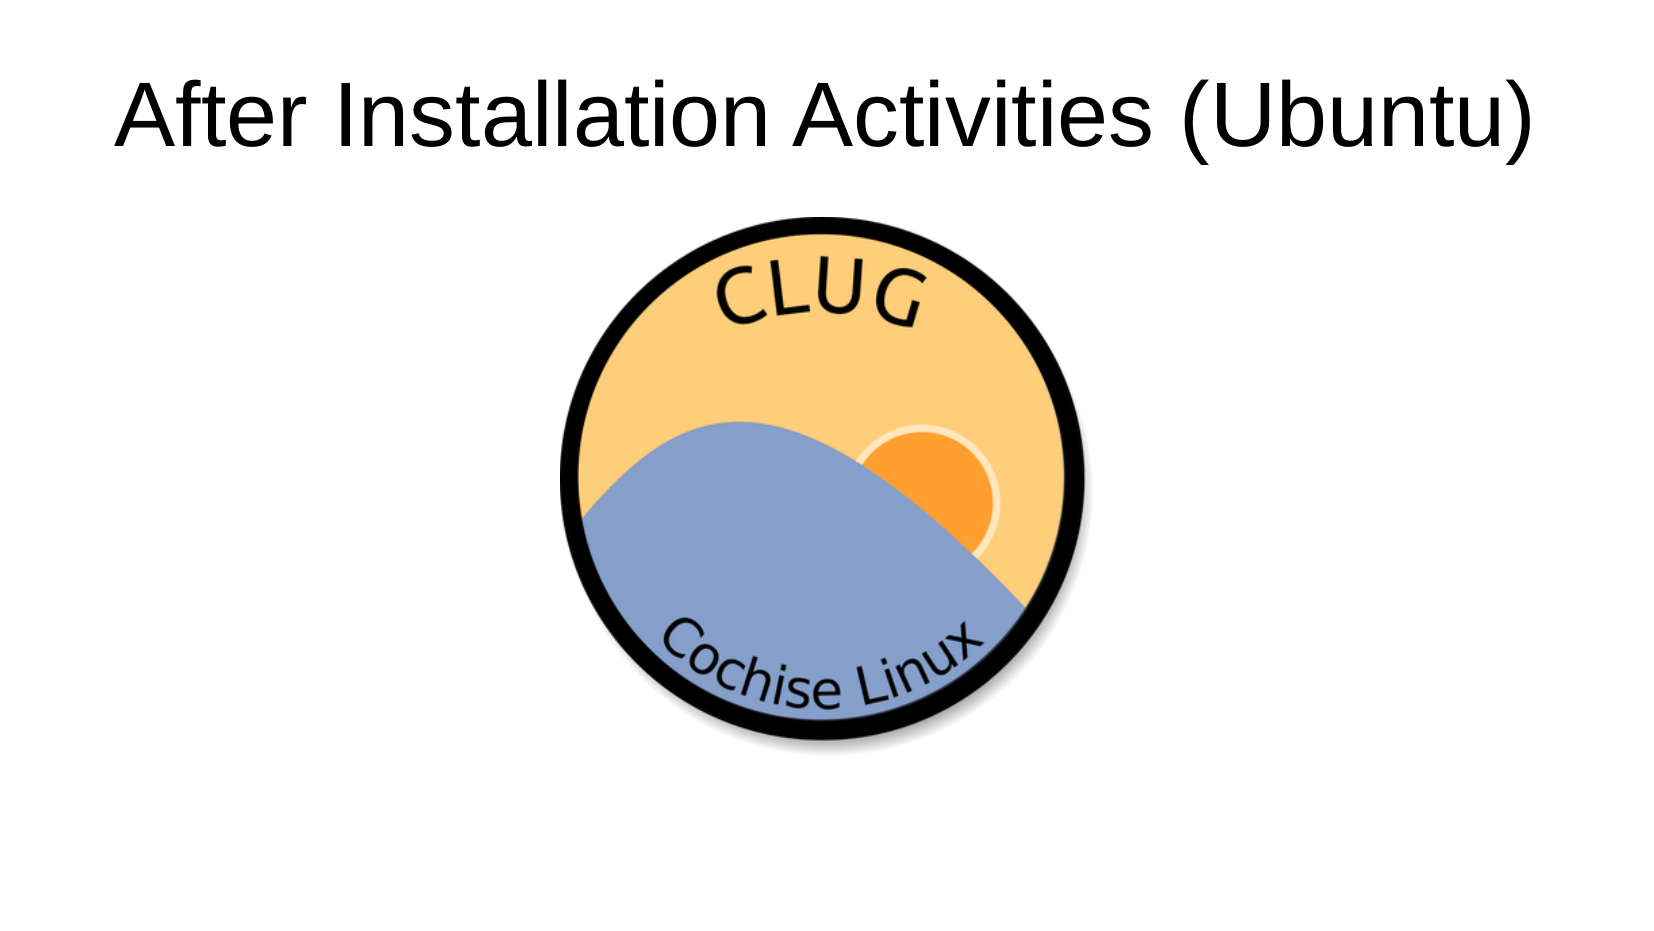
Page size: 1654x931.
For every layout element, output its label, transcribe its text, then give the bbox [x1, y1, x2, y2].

picture [560, 217, 1094, 758]
title After Installation Activities (Ubuntu) [82, 37, 1571, 193]
